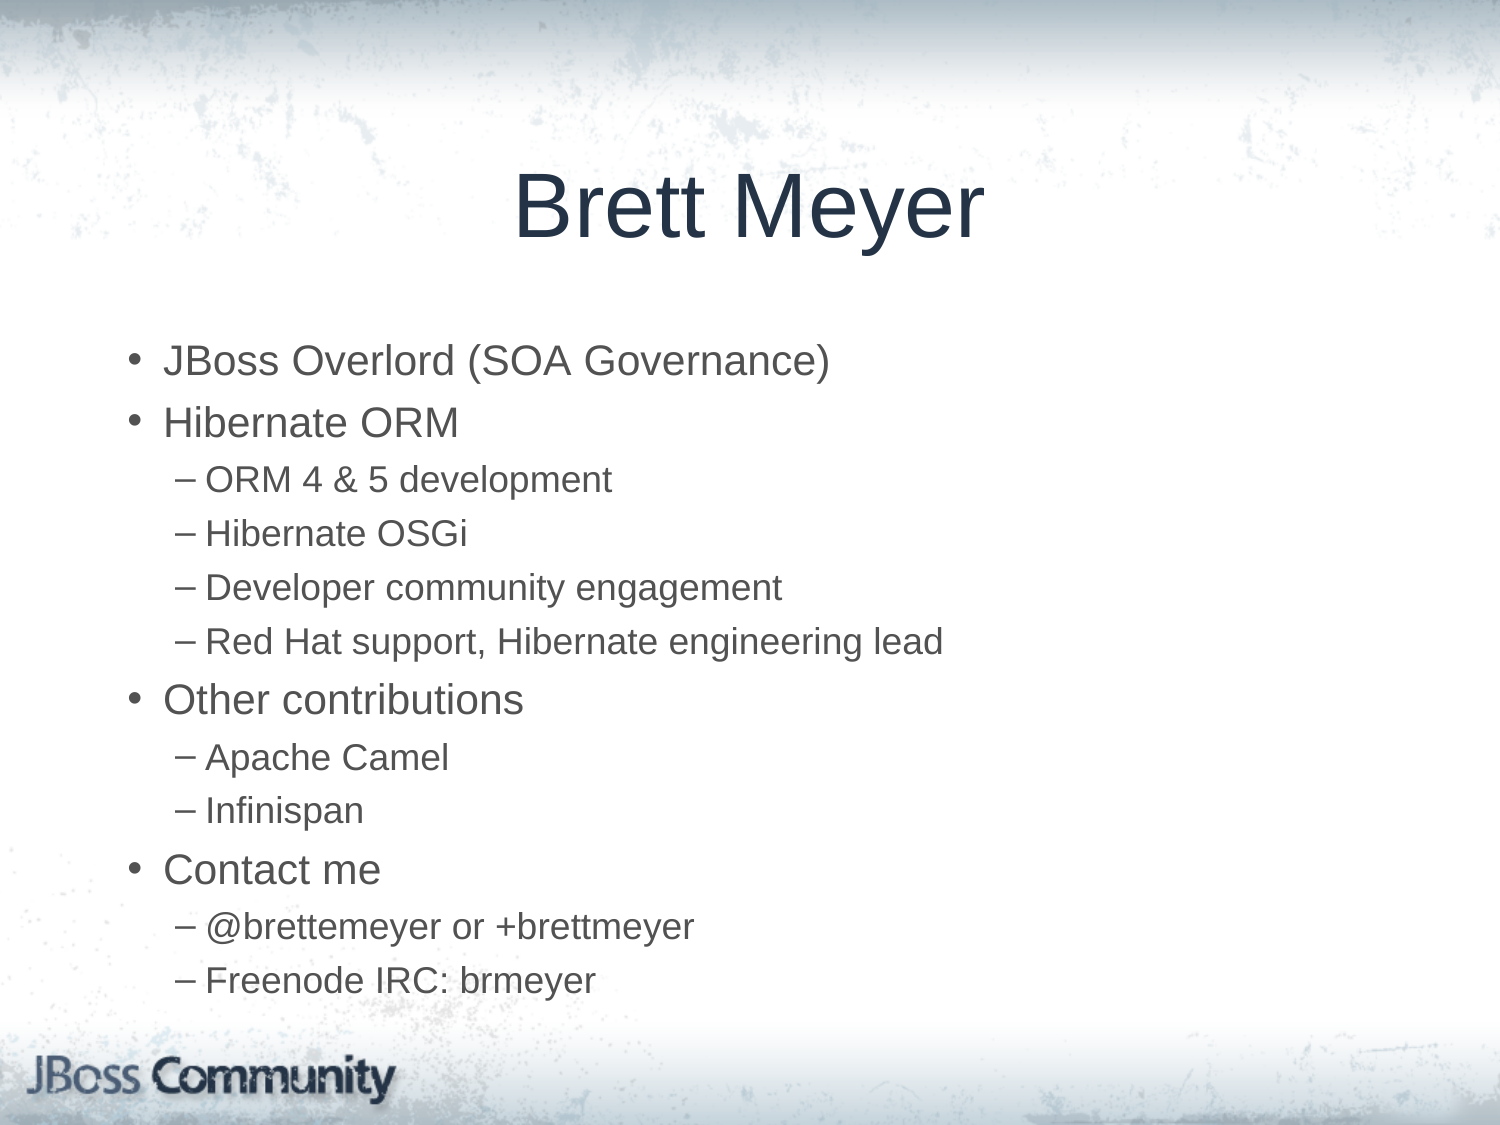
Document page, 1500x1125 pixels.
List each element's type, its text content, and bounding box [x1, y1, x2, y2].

picture [0, 0, 1500, 1125]
list JBoss Overlord (SOA Governance) Hibernate ORM ORM 4 & 5 development Hibernate OSGi Developer community engagement Red Hat support, Hibernate engineering lead Other contributions Apache Camel Infinispan Contact me @brettemeyer or +brettmeyer Freenode IRC: brmeyer [112, 324, 1388, 1015]
title Brett Meyer [112, 99, 1388, 303]
